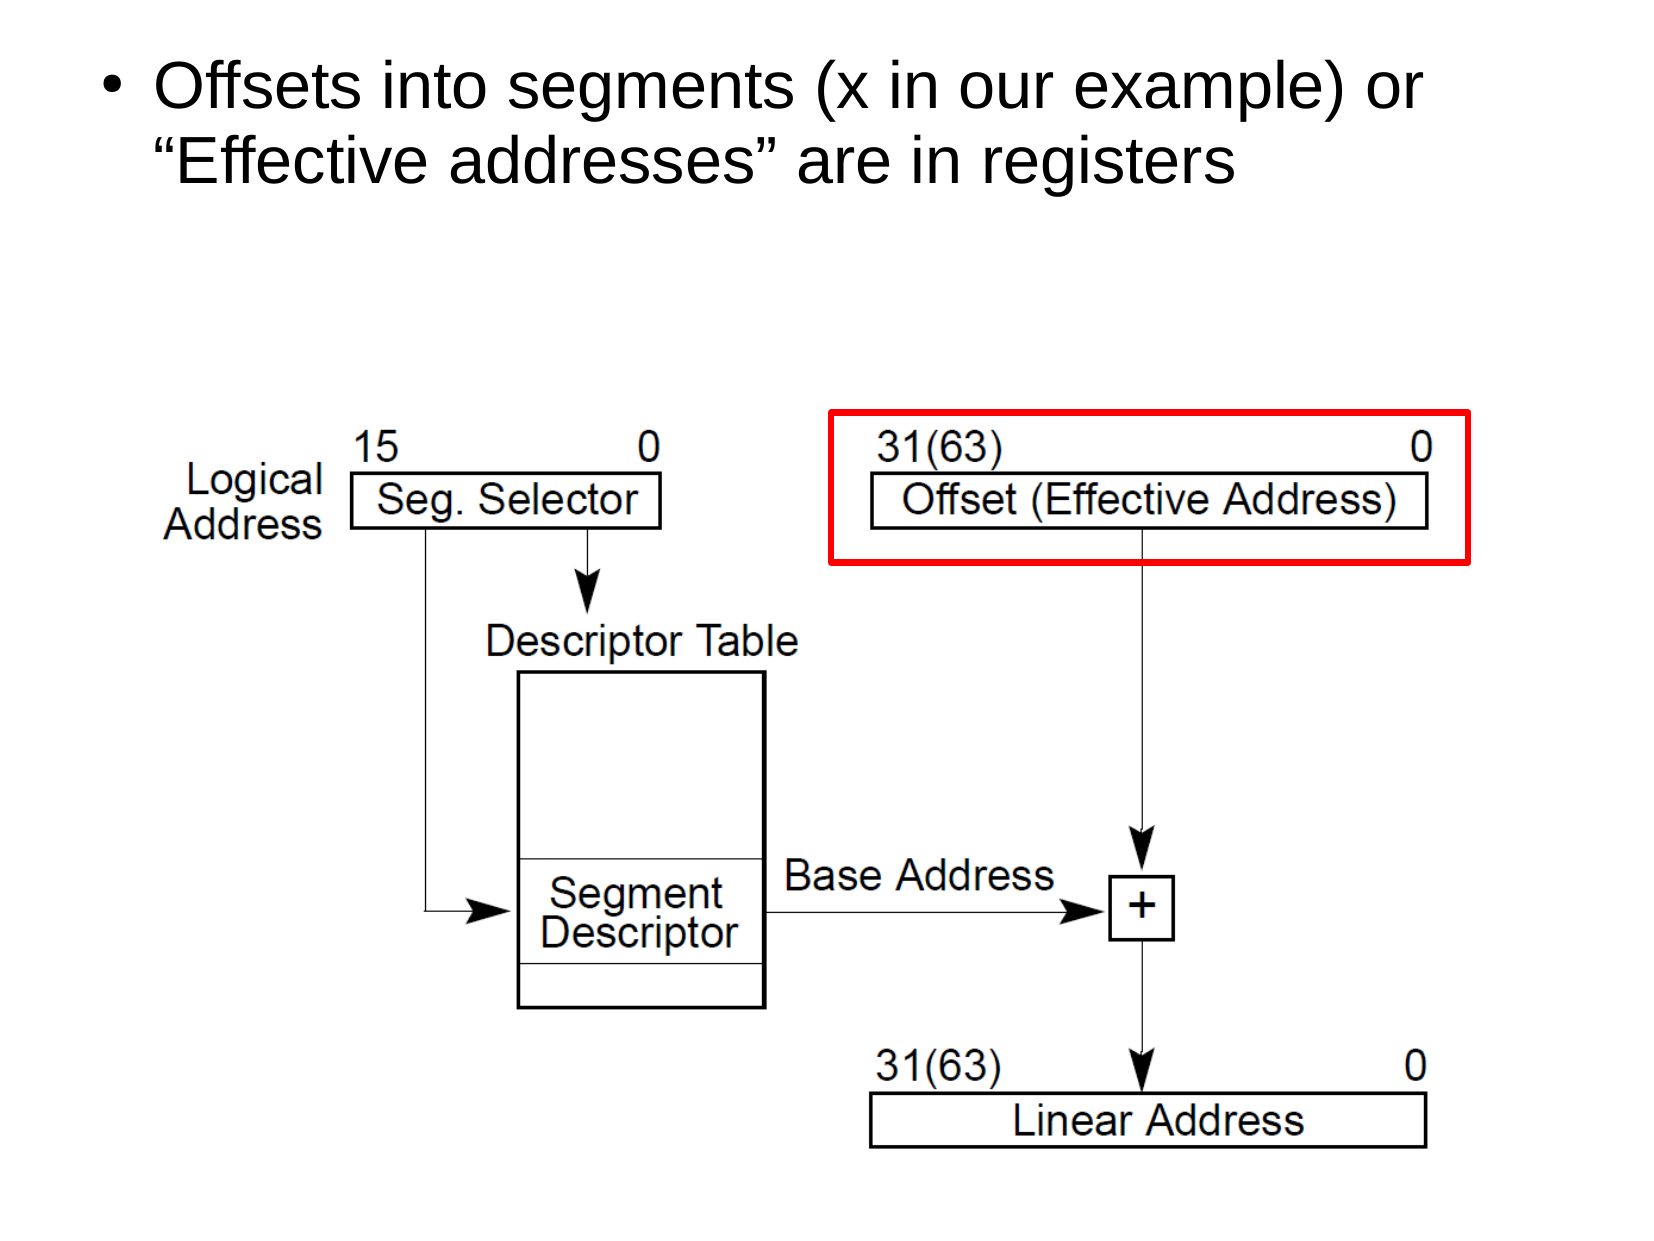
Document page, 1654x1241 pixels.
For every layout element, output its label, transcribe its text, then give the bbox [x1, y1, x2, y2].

picture [150, 374, 1468, 1163]
list Offsets into segments (x in our example) or “Effective addresses” are in registers [82, 48, 1571, 768]
picture [834, 416, 1465, 559]
